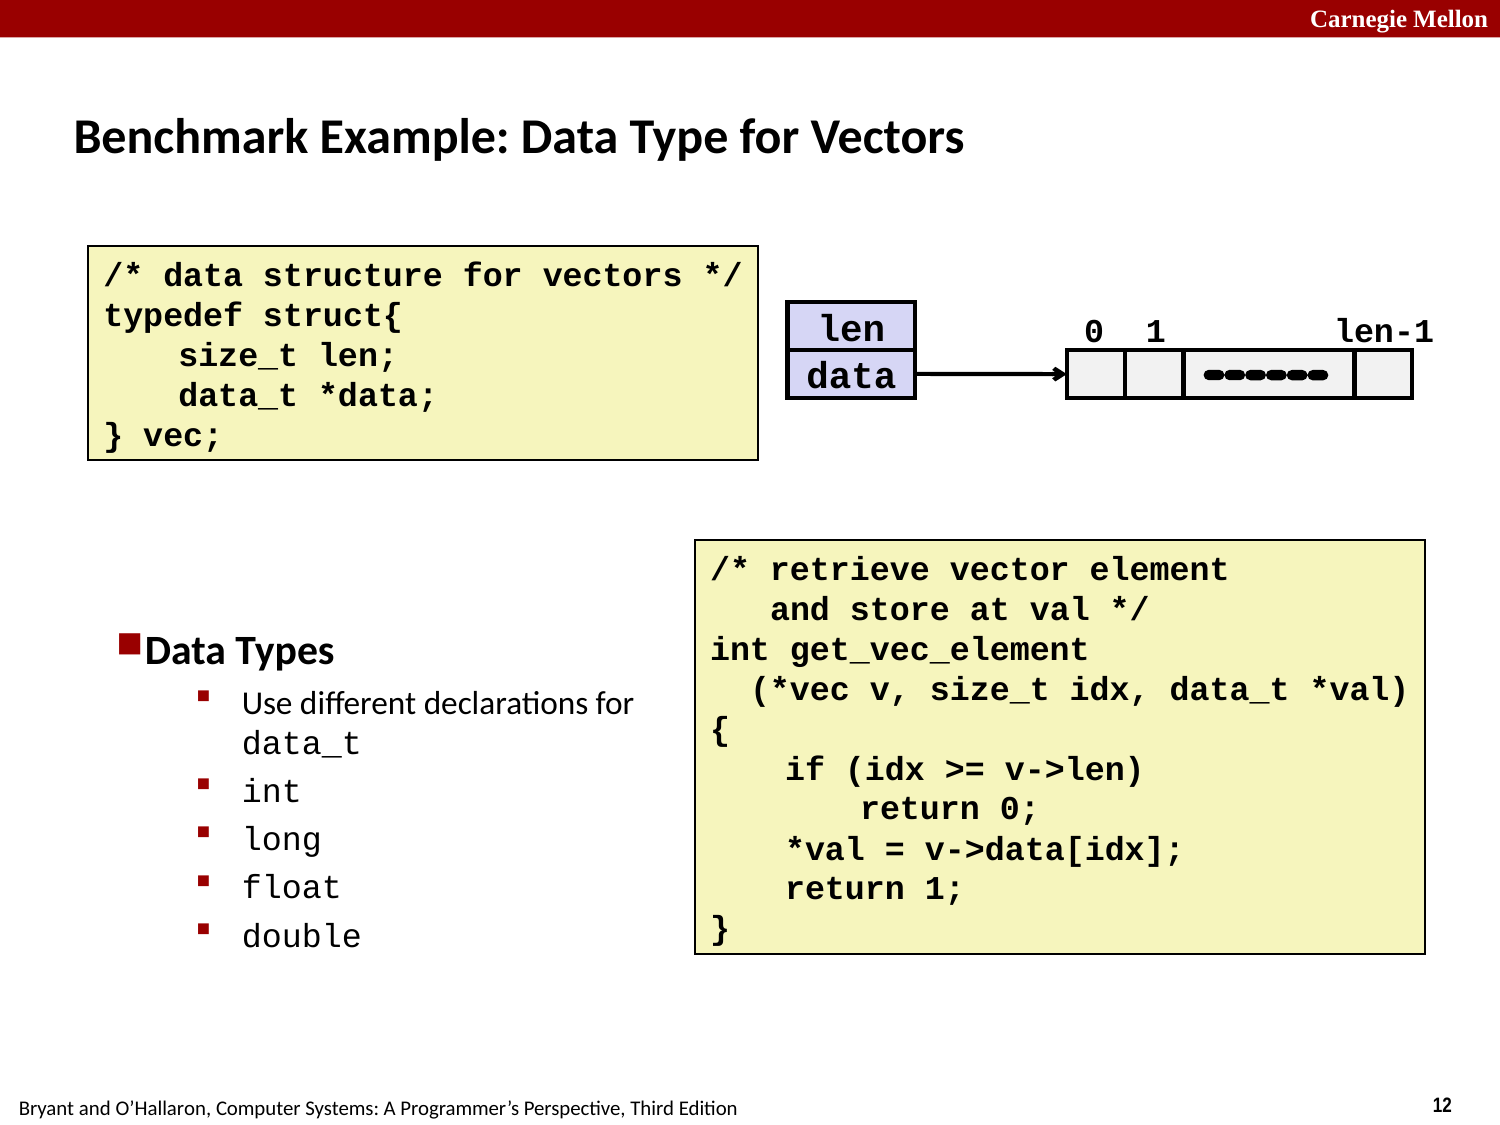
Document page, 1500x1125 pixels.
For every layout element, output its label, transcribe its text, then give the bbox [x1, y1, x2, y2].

text_box len [787, 302, 915, 350]
text_box data [787, 350, 915, 398]
title Benchmark Example: Data Type for Vectors [58, 71, 1381, 197]
text_box len-1 [1319, 301, 1450, 357]
text_box [1066, 350, 1413, 398]
text_box /* retrieve vector element and store at val */ int get_vec_element (*vec v, size_t idx, data_t *val) { if (idx >= v->len) return 0; *val = v->data[idx]; return 1; } [695, 539, 1426, 954]
list Data Types Use different declarations for data_t int long float double [105, 615, 741, 980]
text_box /* data structure for vectors */ typedef struct{ size_t len; data_t *data; } vec; [88, 245, 759, 460]
text_box 1 [1130, 301, 1181, 357]
text_box 0 [1069, 301, 1119, 357]
